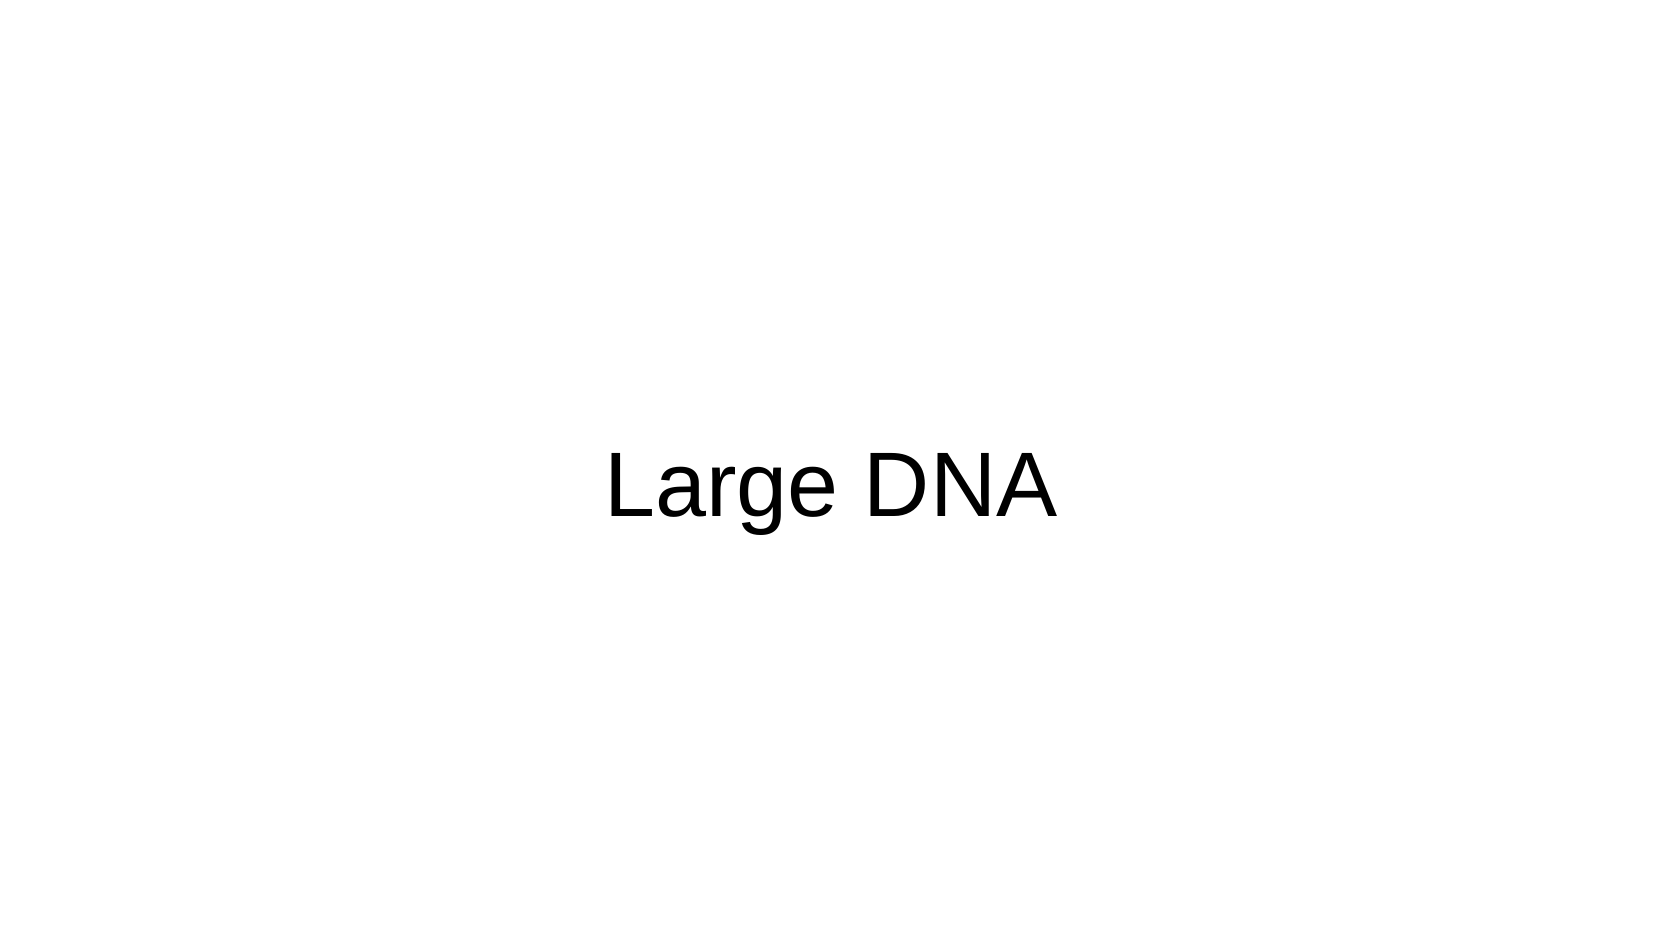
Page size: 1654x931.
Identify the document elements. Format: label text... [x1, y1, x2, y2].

title Large DNA [86, 407, 1576, 563]
